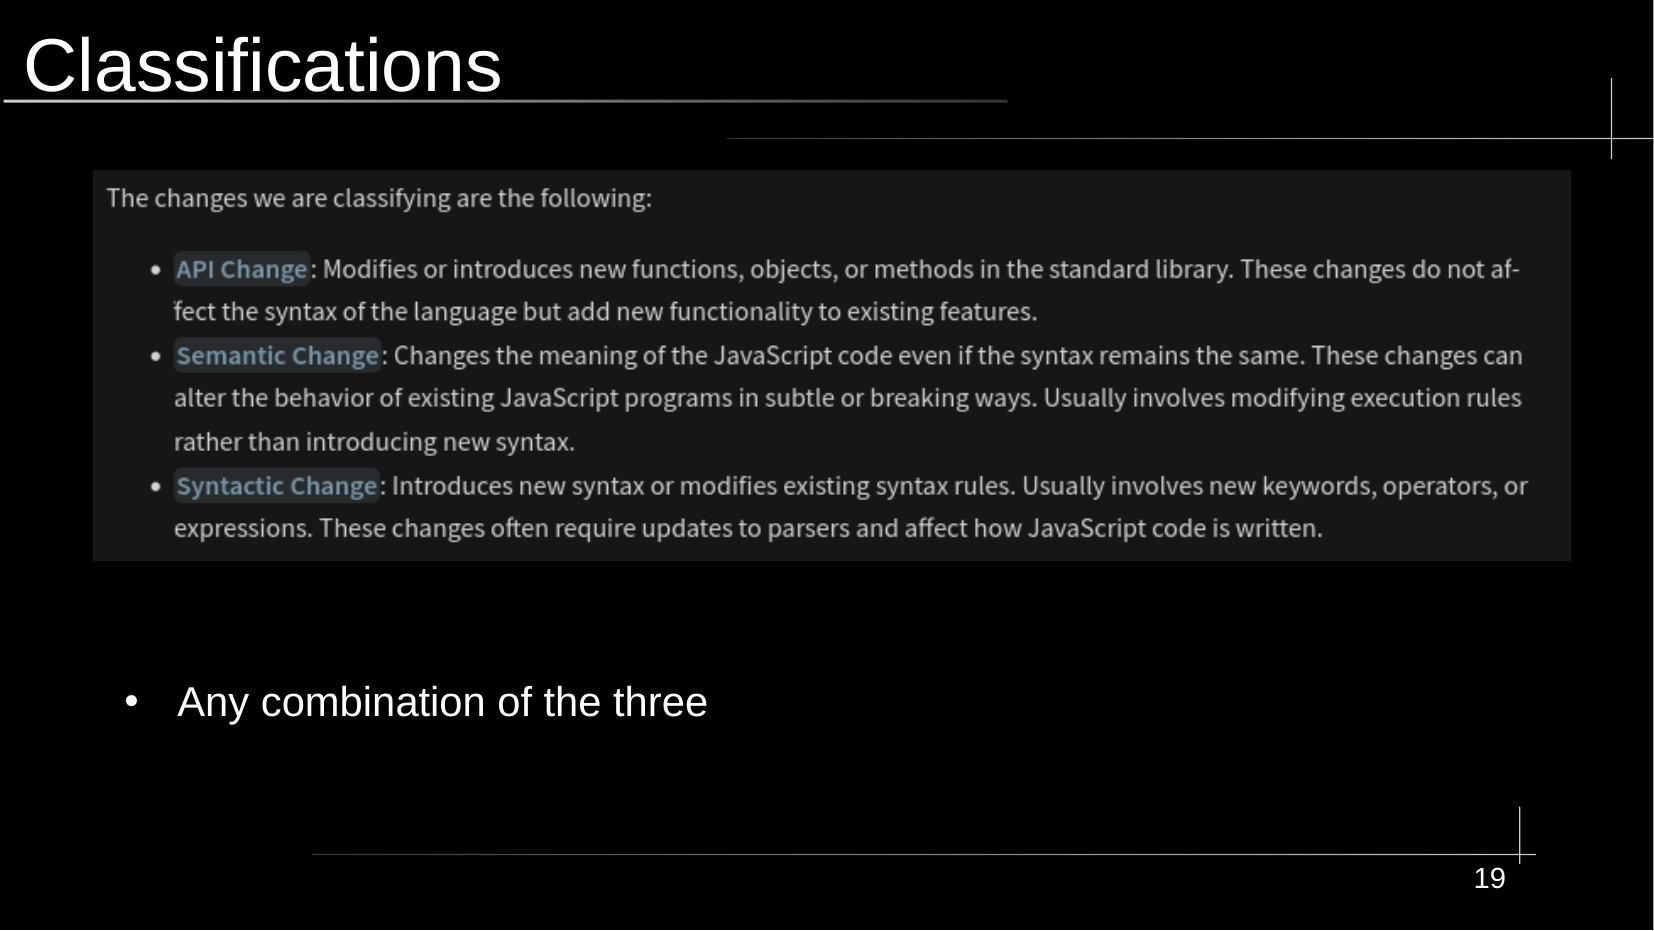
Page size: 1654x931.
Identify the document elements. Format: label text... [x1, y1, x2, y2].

title Classifications [23, 11, 1589, 119]
list Any combination of the three [106, 679, 1595, 931]
picture [93, 170, 1571, 562]
